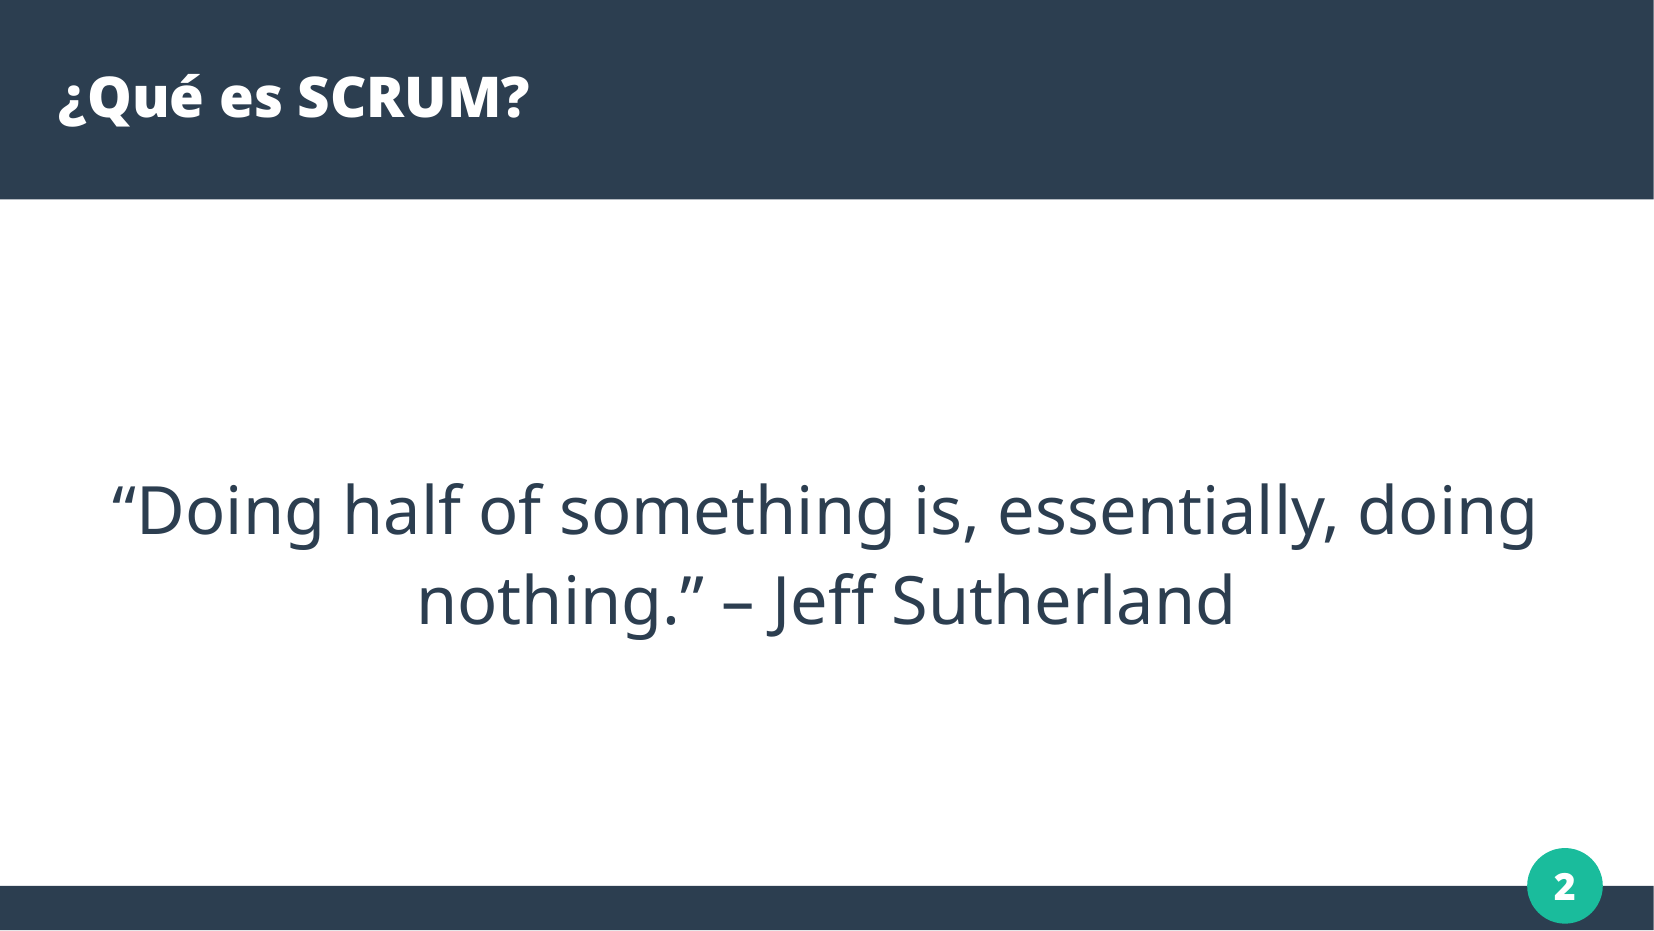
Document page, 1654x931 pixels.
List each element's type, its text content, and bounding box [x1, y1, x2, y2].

subtitle “Doing half of something is, essentially, doing nothing.” – Jeff Sutherland [59, 243, 1595, 864]
title ¿Qué es SCRUM? [59, 37, 1595, 155]
